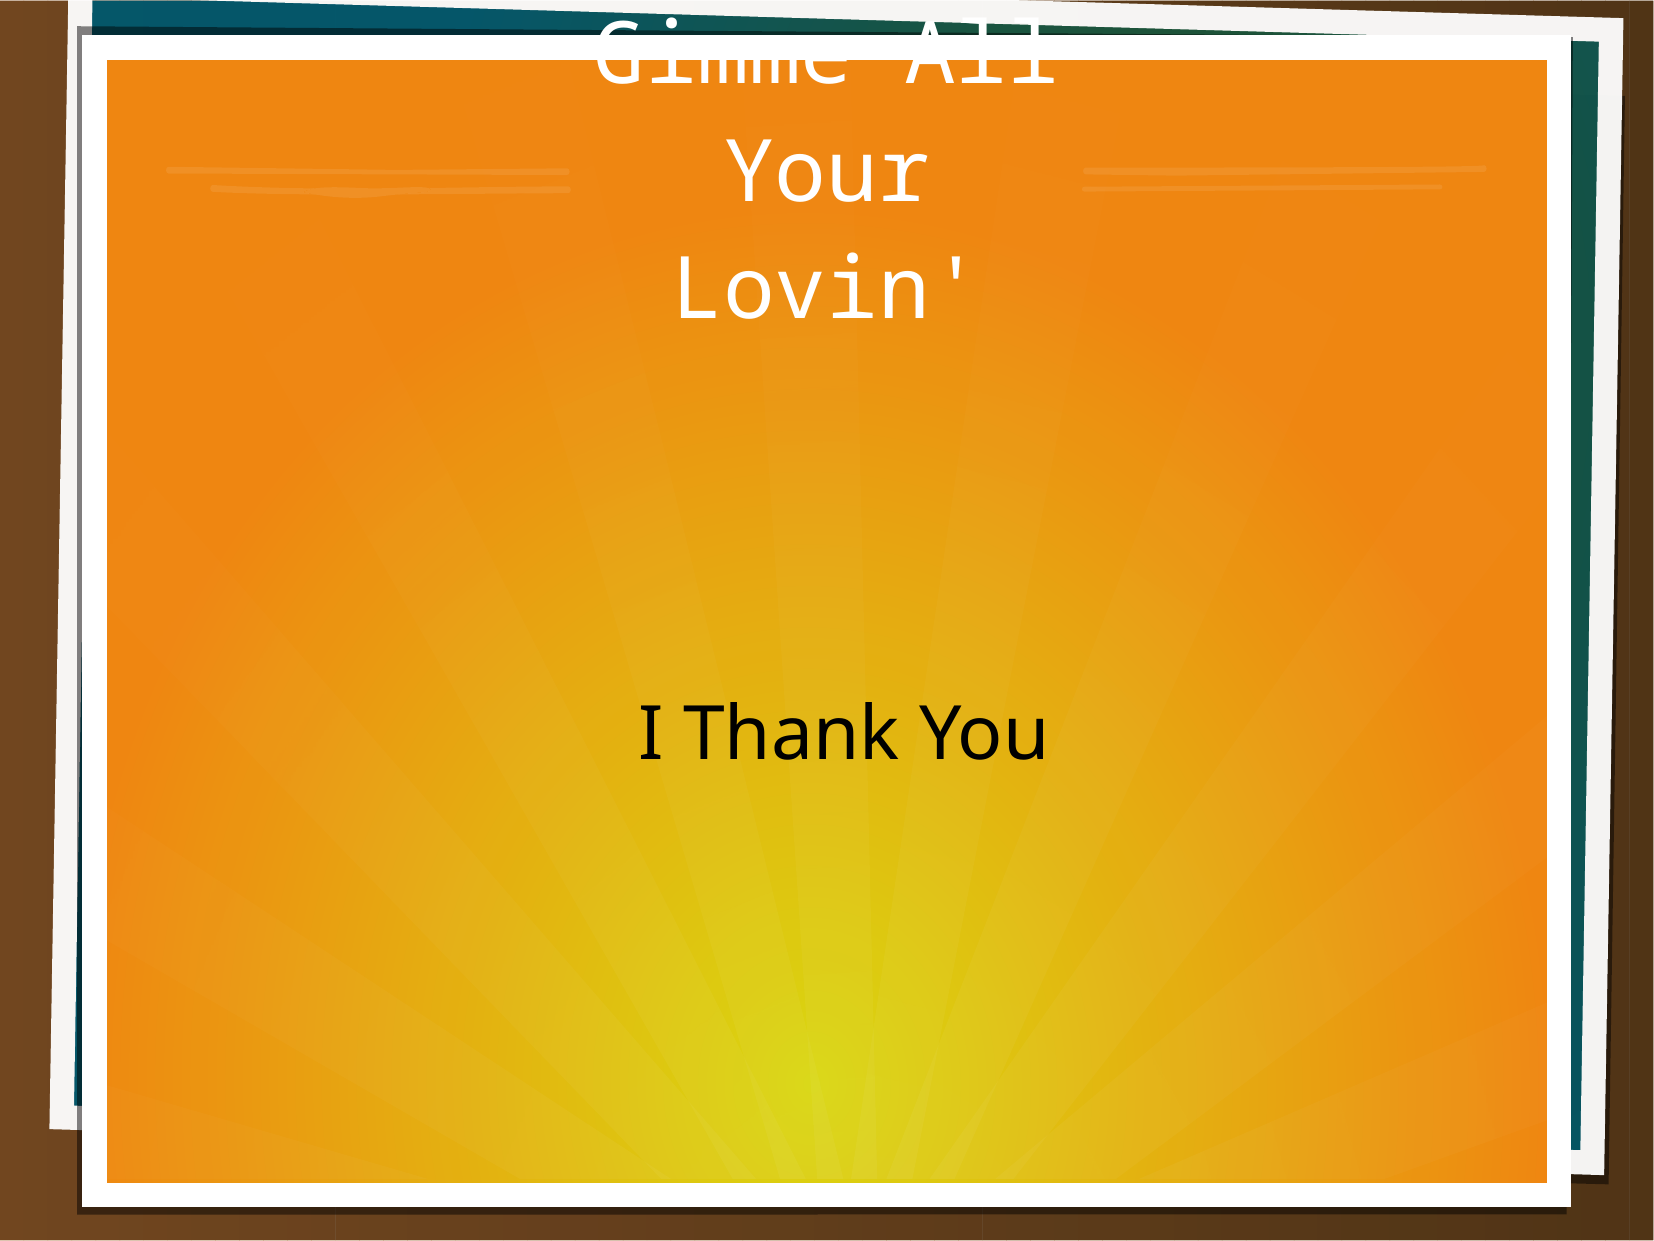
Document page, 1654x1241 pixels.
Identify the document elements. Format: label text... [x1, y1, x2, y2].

title Gimme All Your Lovin' [566, 68, 1087, 268]
subtitle I Thank You [150, 290, 1538, 1171]
